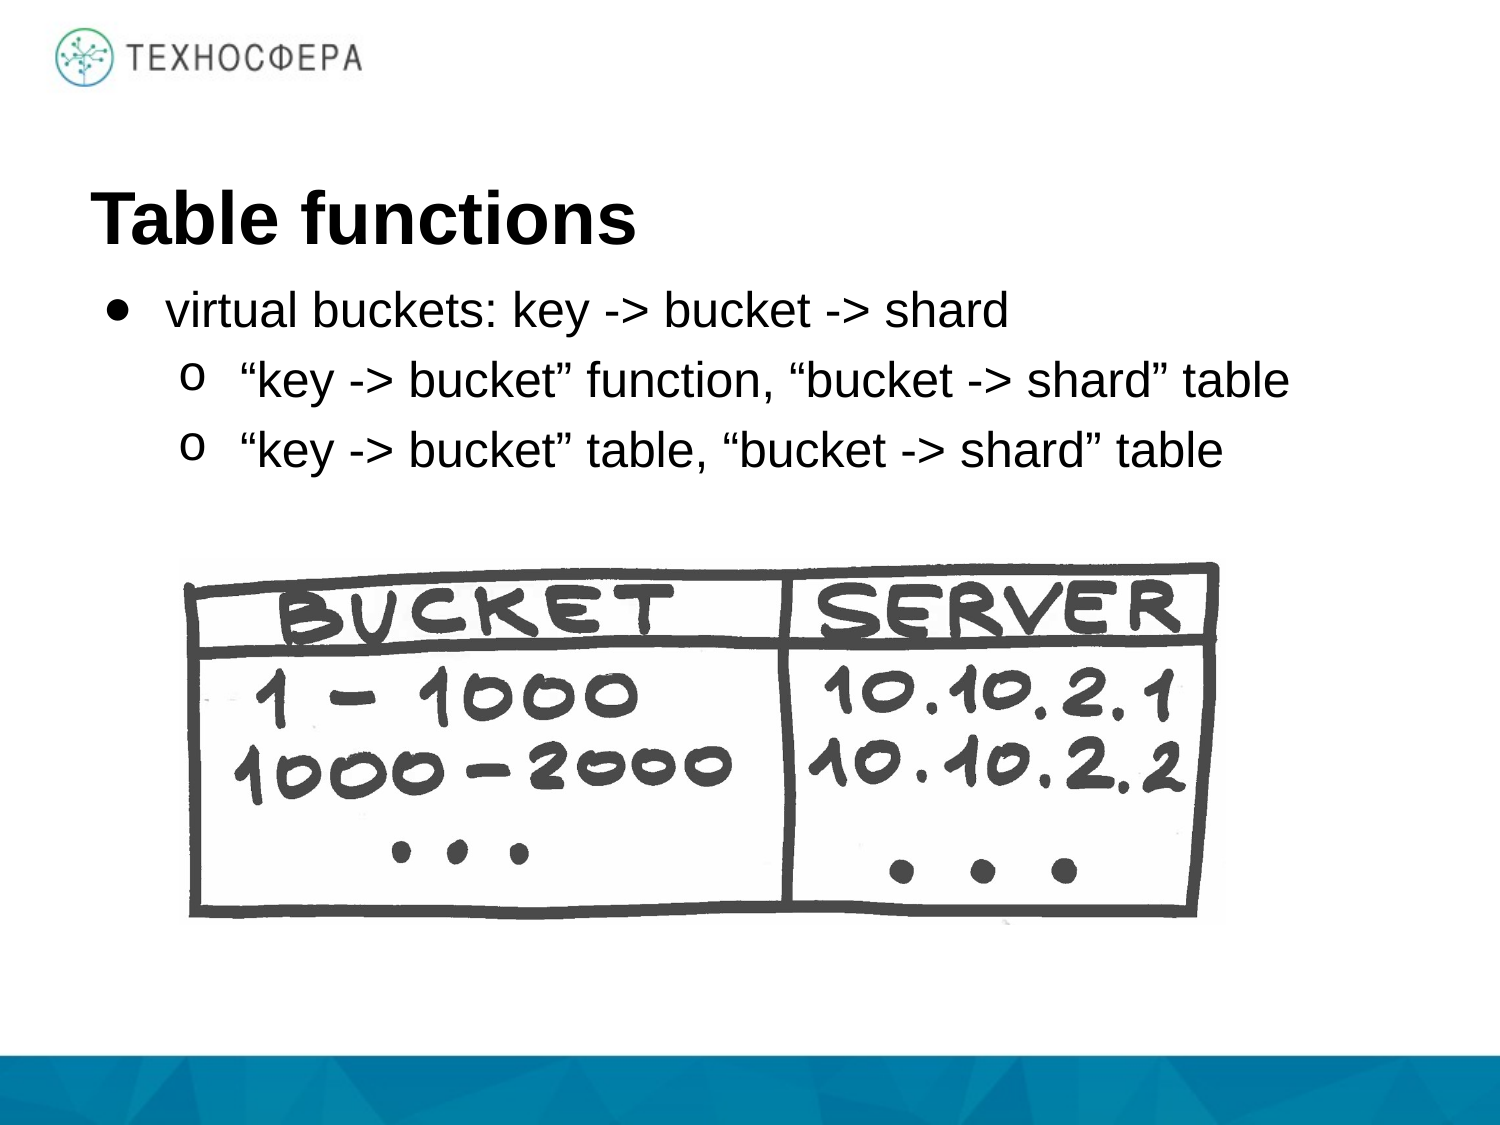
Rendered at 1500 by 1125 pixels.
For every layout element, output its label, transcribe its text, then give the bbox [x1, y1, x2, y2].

picture [0, 0, 1500, 1057]
list virtual buckets: key -> bucket -> shard “key -> bucket” function, “bucket -> shard” table “key -> bucket” table, “bucket -> shard” table [75, 262, 1425, 559]
title Table functions [75, 134, 1425, 262]
